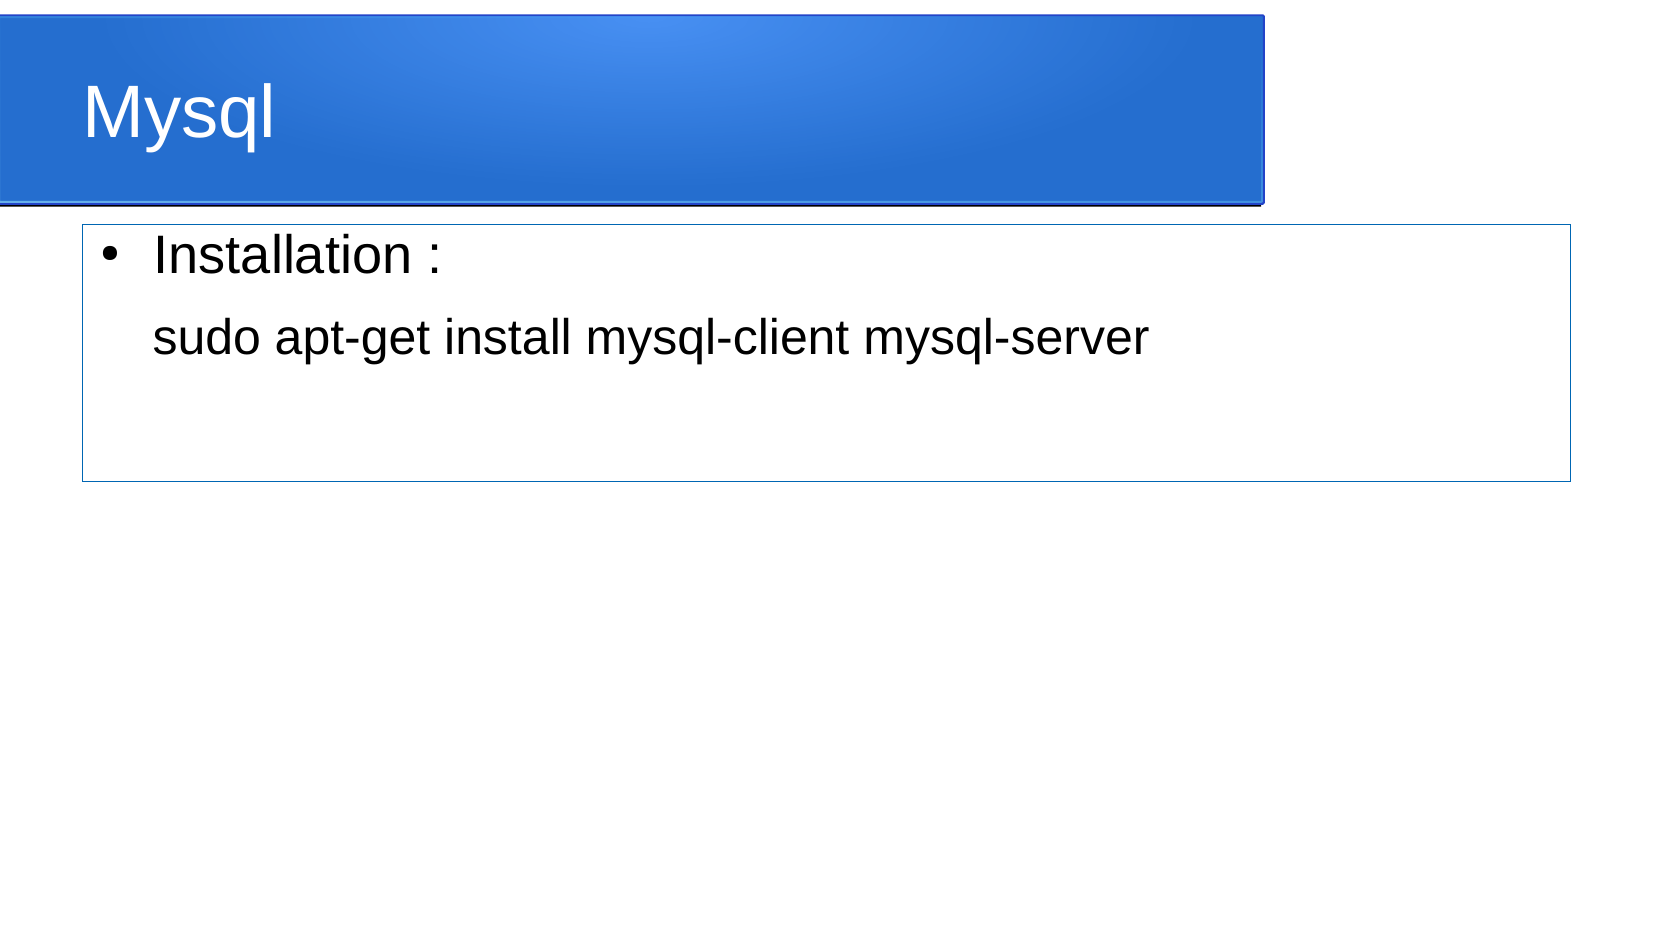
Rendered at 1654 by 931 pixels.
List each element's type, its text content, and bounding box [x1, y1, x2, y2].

list Installation : sudo apt-get install mysql-client mysql-server [82, 224, 1571, 482]
title Mysql [82, 35, 1235, 189]
